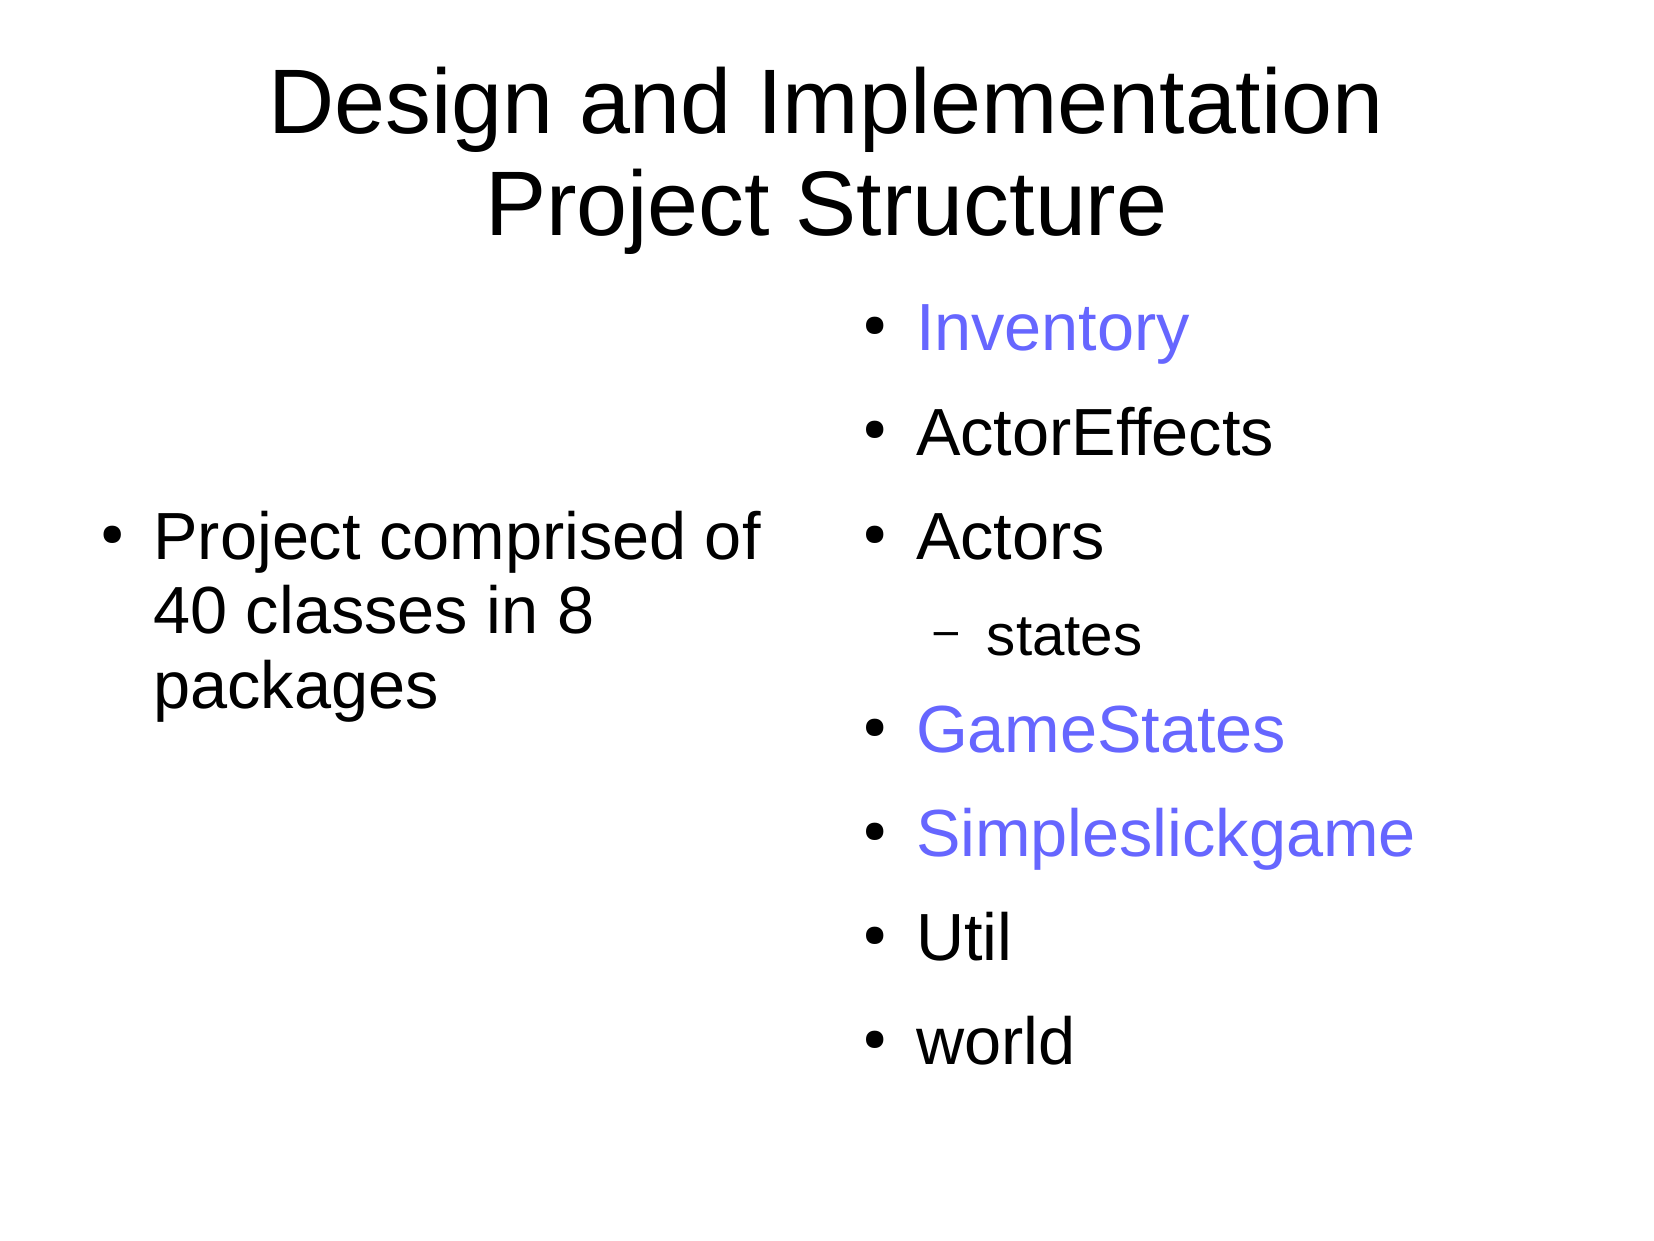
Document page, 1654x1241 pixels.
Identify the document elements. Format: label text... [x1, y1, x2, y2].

title Design and Implementation Project Structure [82, 49, 1571, 257]
list Project comprised of 40 classes in 8 packages [82, 290, 809, 1109]
list Inventory ActorEffects Actors states GameStates Simpleslickgame Util world [845, 290, 1572, 1109]
